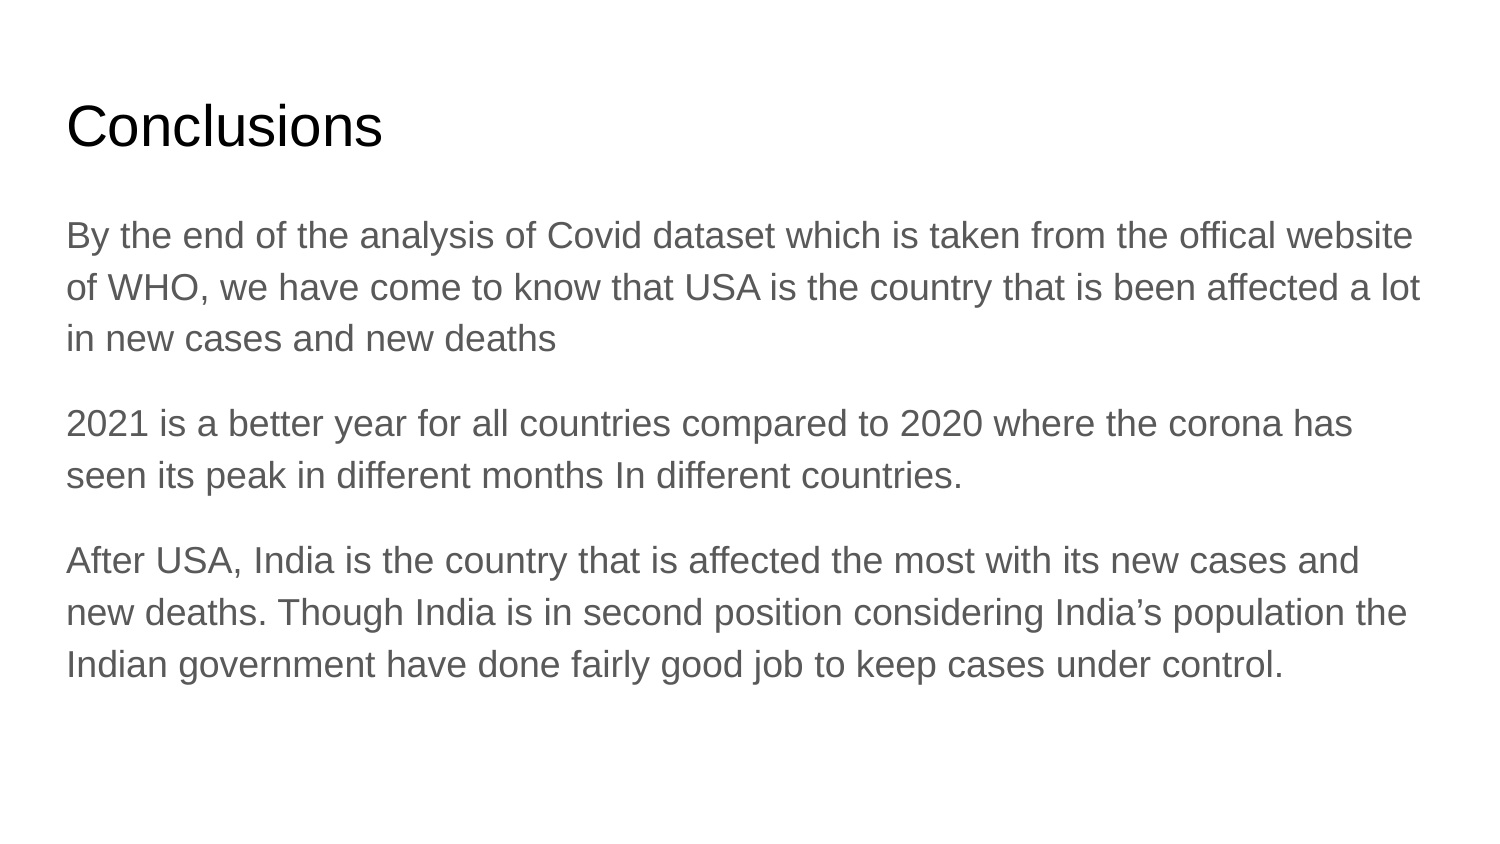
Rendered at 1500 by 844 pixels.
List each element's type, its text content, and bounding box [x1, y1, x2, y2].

title Conclusions [51, 72, 1449, 167]
list By the end of the analysis of Covid dataset which is taken from the offical website of WHO, we have come to know that USA is the country that is been affected a lot in new cases and new deaths 2021 is a better year for all countries compared to 2020 where the corona has seen its peak in different months In different countries. After USA, India is the country that is affected the most with its new cases and new deaths. Though India is in second position considering India’s population the Indian government have done fairly good job to keep cases under control. [51, 189, 1449, 750]
